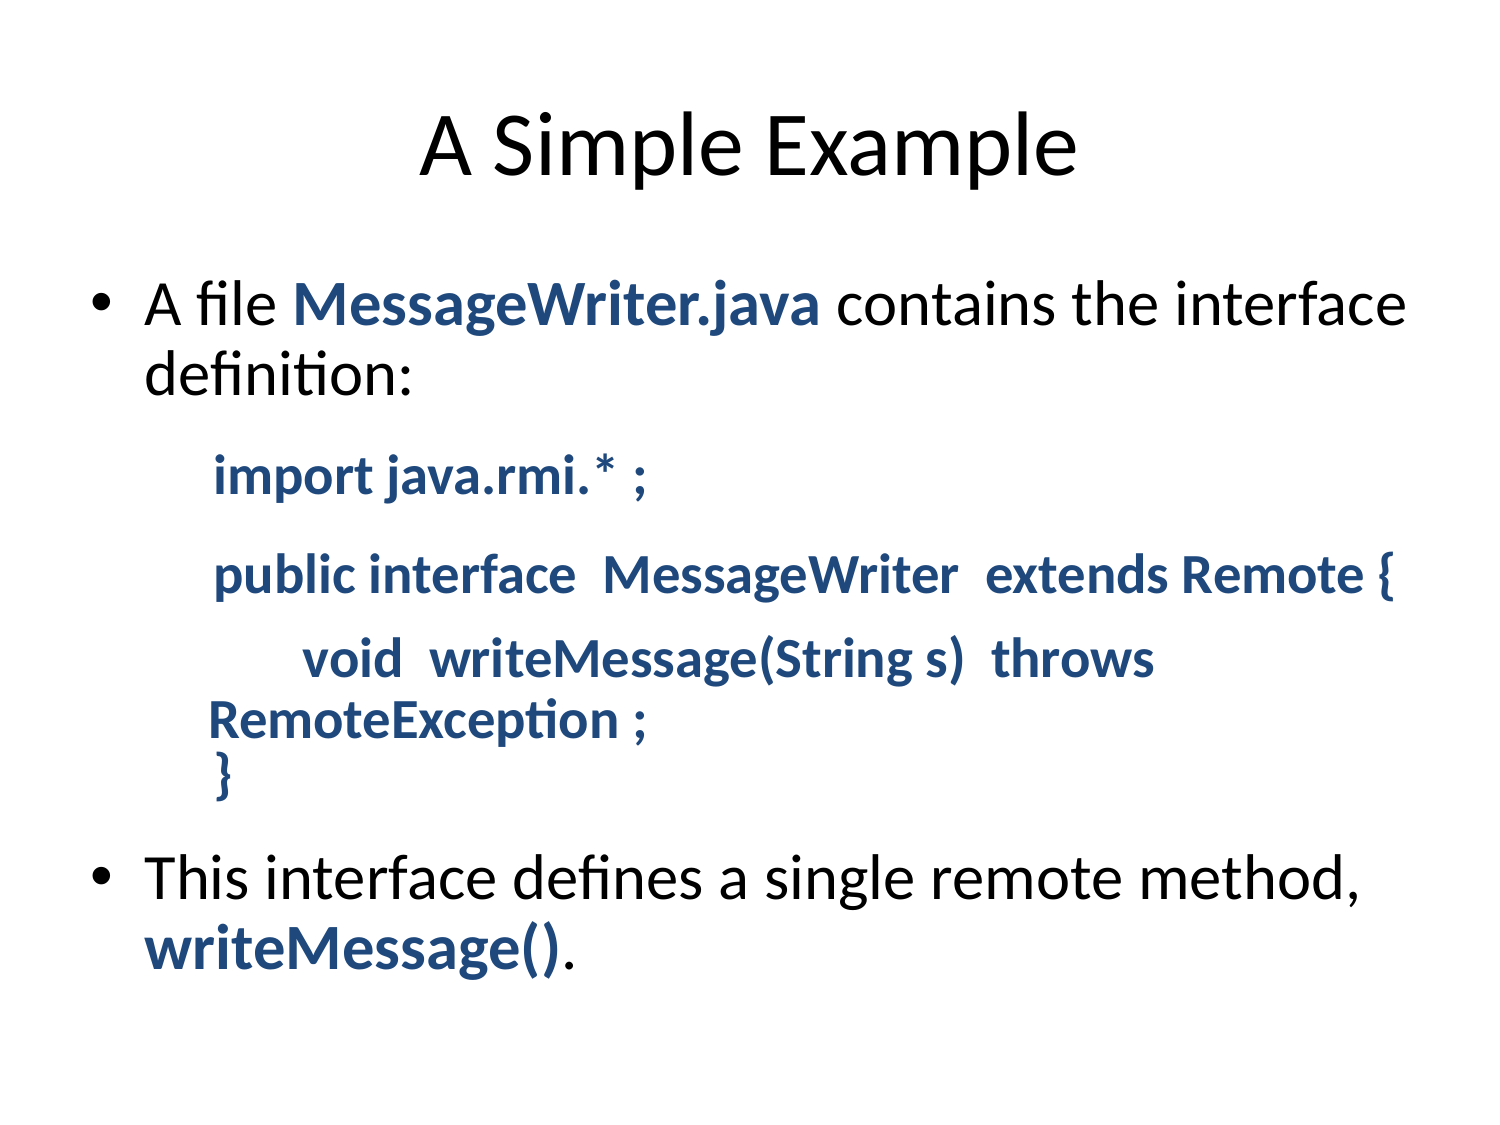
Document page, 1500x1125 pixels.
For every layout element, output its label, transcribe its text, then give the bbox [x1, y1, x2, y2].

title A Simple Example [75, 45, 1425, 233]
list A file MessageWriter.java contains the interface definition: import java.rmi.* ; public interface MessageWriter extends Remote { void writeMessage(String s) throws RemoteException ; } This interface defines a single remote method, writeMessage(). [75, 262, 1425, 1005]
